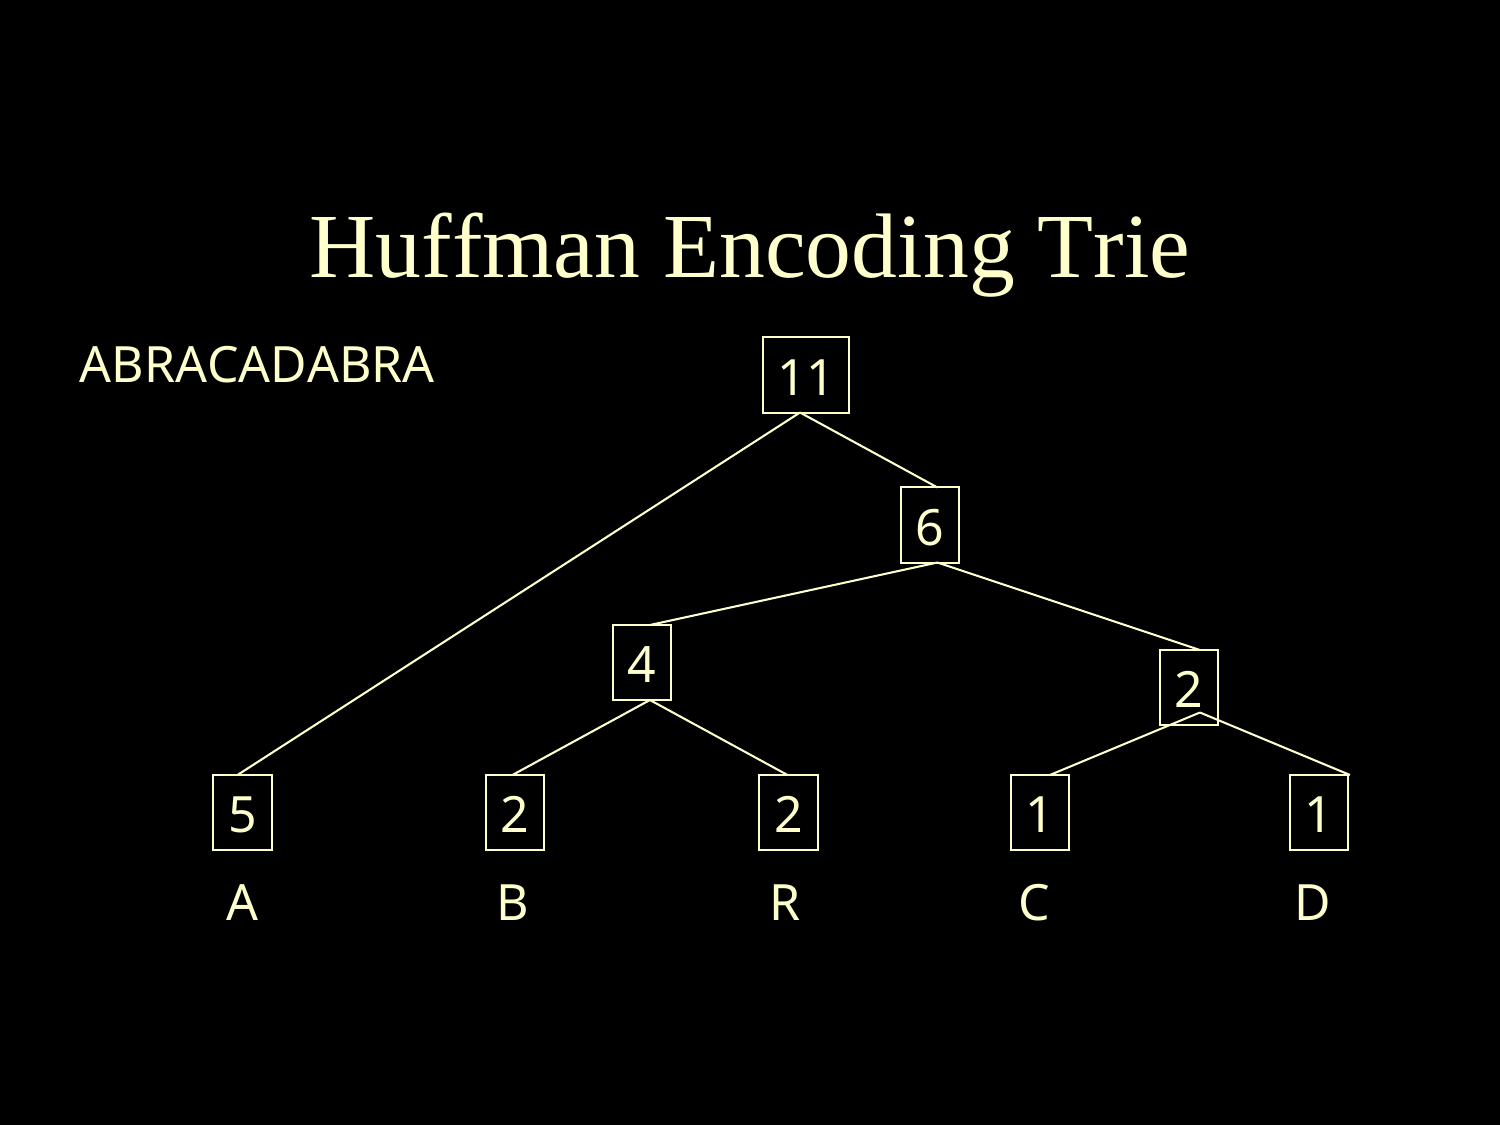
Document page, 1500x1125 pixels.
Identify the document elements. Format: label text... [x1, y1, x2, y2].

title Huffman Encoding Trie [22, 145, 1480, 336]
text_box ABRACADABRA [64, 324, 450, 401]
text_box 6 [900, 487, 959, 563]
text_box R [755, 862, 816, 938]
text_box C [1003, 862, 1065, 938]
text_box D [1279, 862, 1347, 938]
text_box 2 [485, 774, 545, 851]
text_box 2 [1173, 715, 1218, 726]
text_box 11 [762, 337, 850, 413]
text_box 5 [213, 774, 272, 851]
text_box A [211, 862, 274, 938]
text_box 1 [1289, 774, 1349, 851]
text_box 4 [613, 624, 672, 701]
text_box 2 [1159, 649, 1218, 726]
text_box 2 [759, 774, 818, 851]
text_box B [481, 862, 544, 938]
text_box 1 [1010, 774, 1070, 851]
